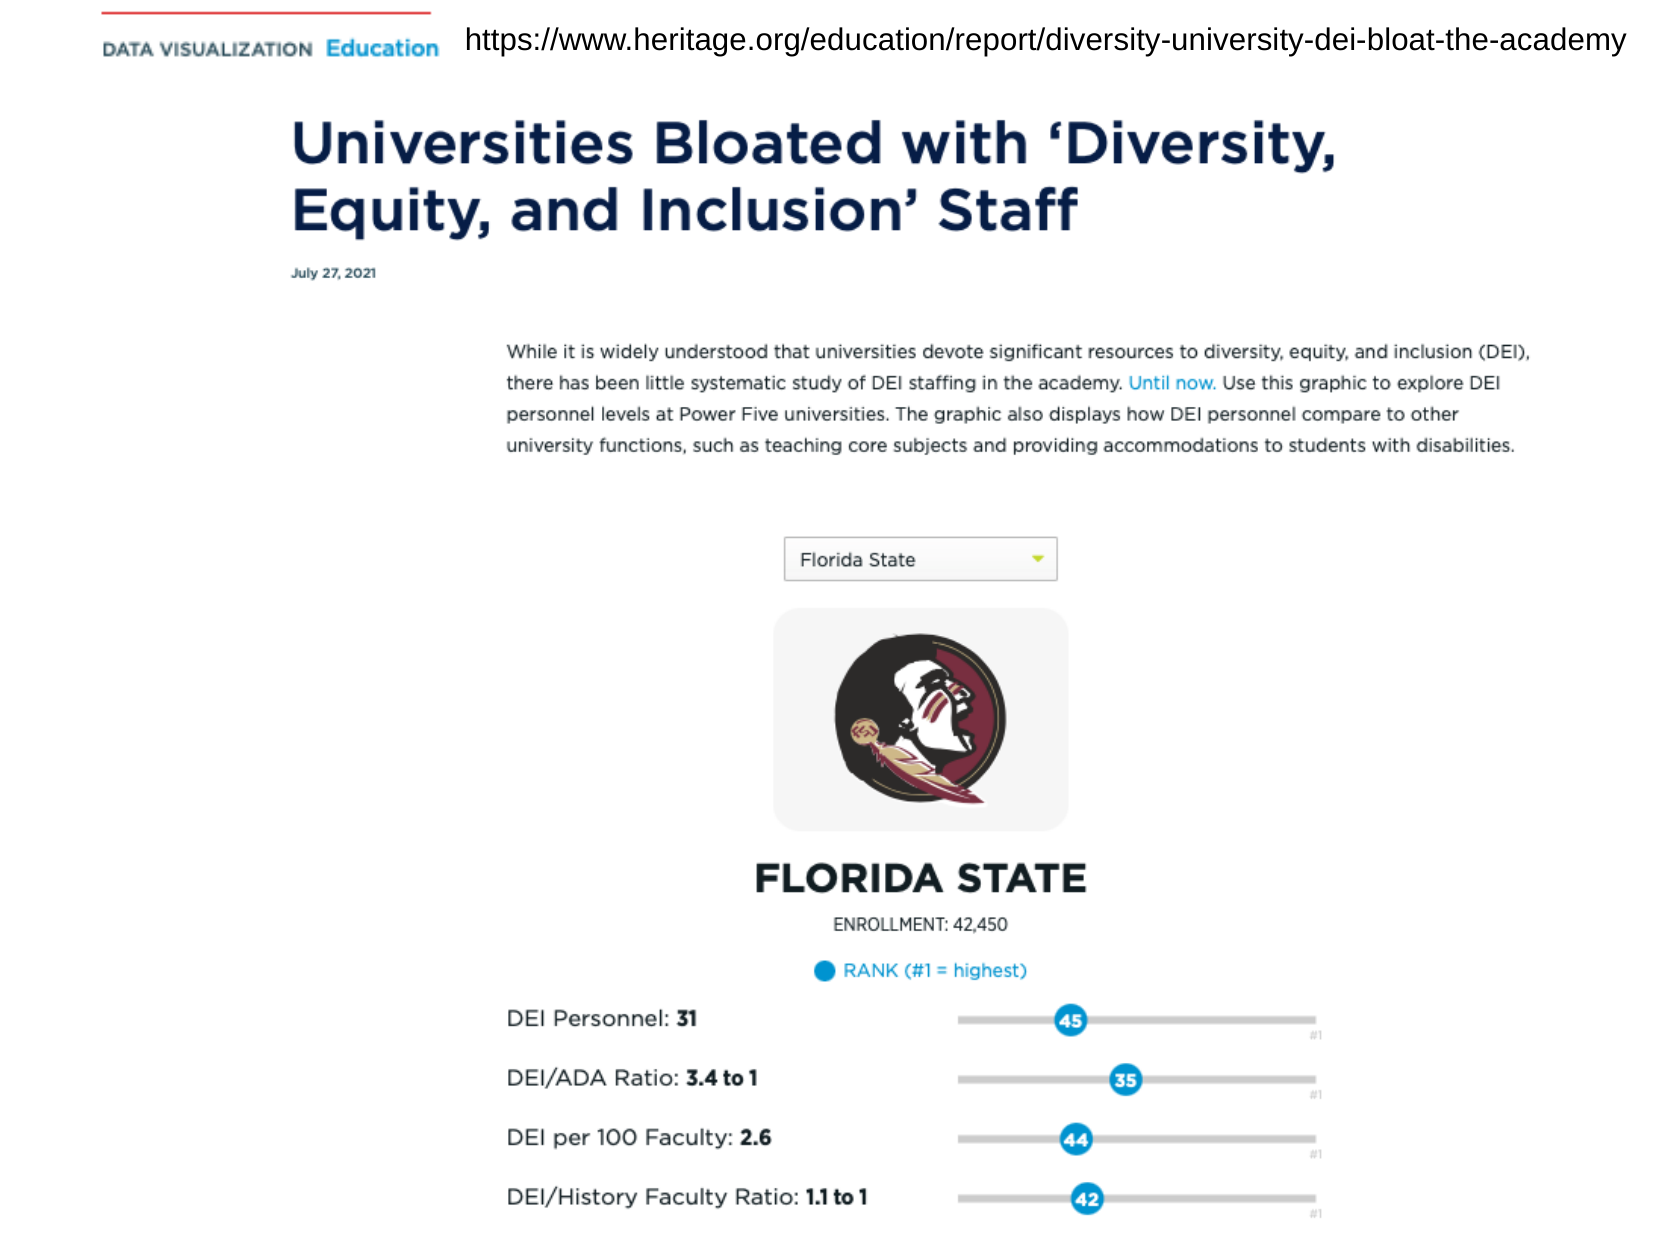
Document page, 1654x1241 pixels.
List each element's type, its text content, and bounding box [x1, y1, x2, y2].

text_box https://www.heritage.org/education/report/diversity-university-dei-bloat-the-academy [450, 15, 1654, 72]
picture [75, 0, 1591, 1239]
